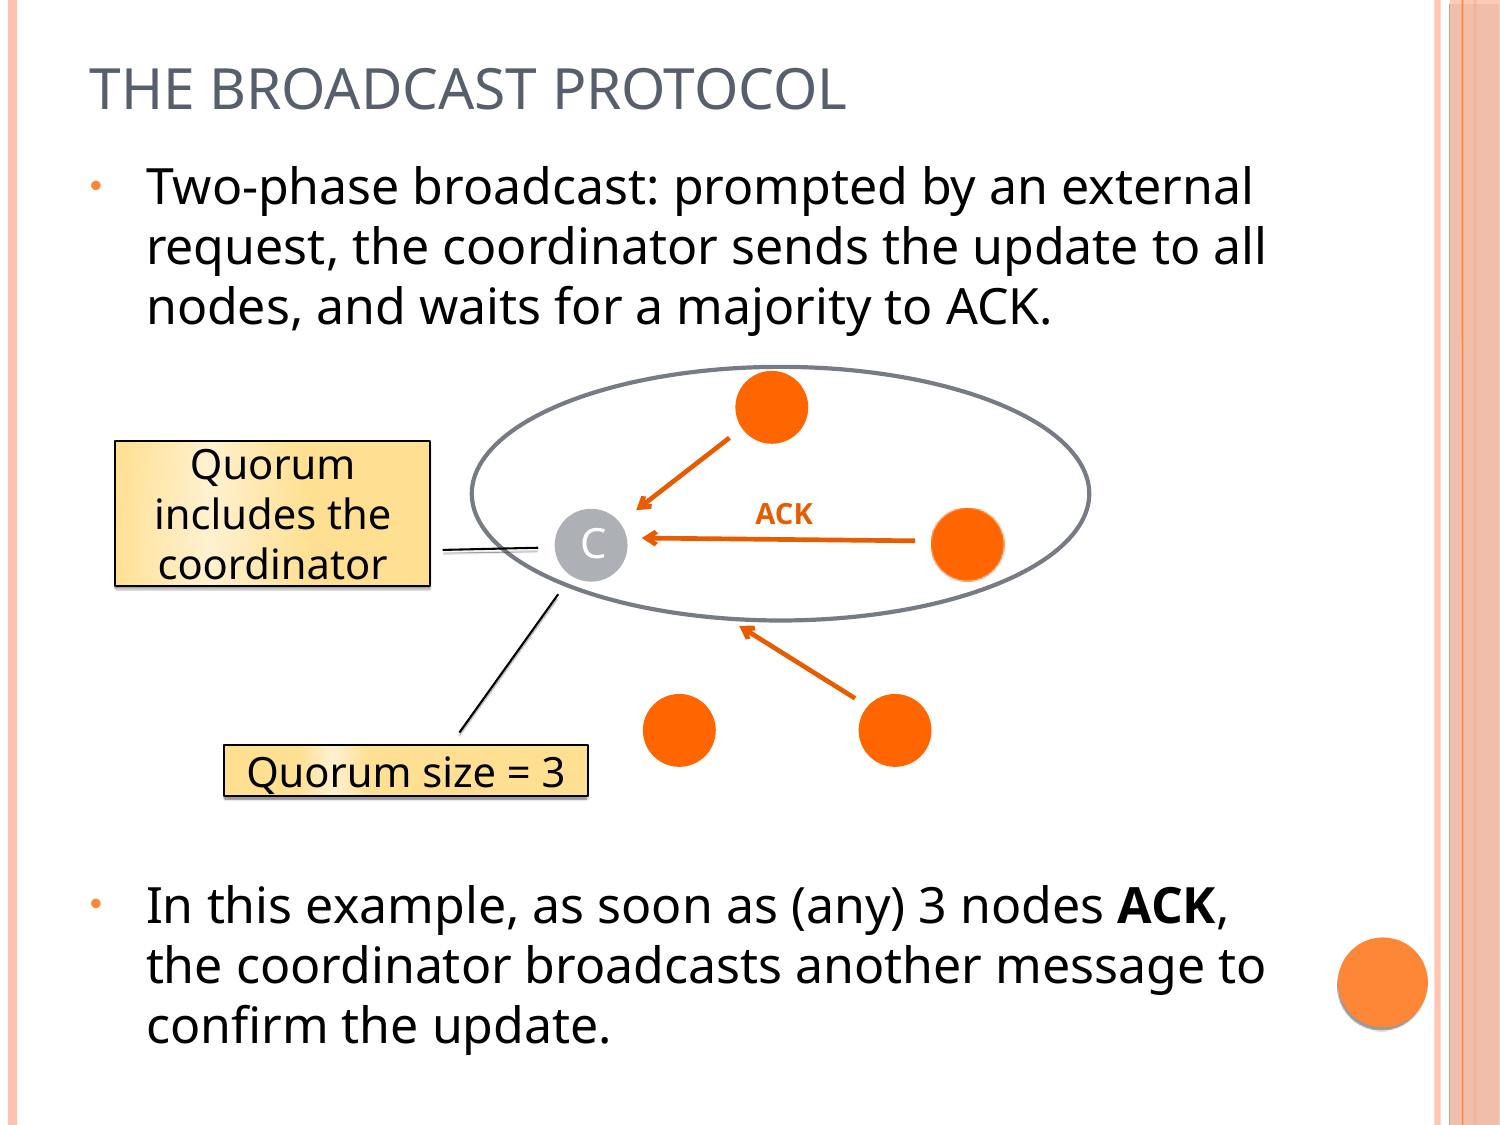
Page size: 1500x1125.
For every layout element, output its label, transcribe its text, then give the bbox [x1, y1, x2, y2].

text_box [739, 625, 856, 699]
title The broadcast protocol [75, 45, 1300, 129]
text_box Quorum includes the coordinator [115, 441, 430, 586]
text_box [471, 366, 1090, 621]
text_box [858, 693, 932, 767]
text_box [642, 693, 716, 767]
text_box ACK [740, 487, 932, 538]
text_box C [554, 508, 628, 582]
text_box Quorum size = 3 [224, 745, 588, 796]
list Two-phase broadcast: prompted by an external request, the coordinator sends the update to all nodes, and waits for a majority to ACK. [75, 147, 1300, 363]
text_box In this example, as soon as (any) 3 nodes ACK, the coordinator broadcasts another message to confirm the update. [75, 866, 1300, 1082]
picture [931, 508, 1005, 582]
slide_number [1333, 940, 1434, 1027]
